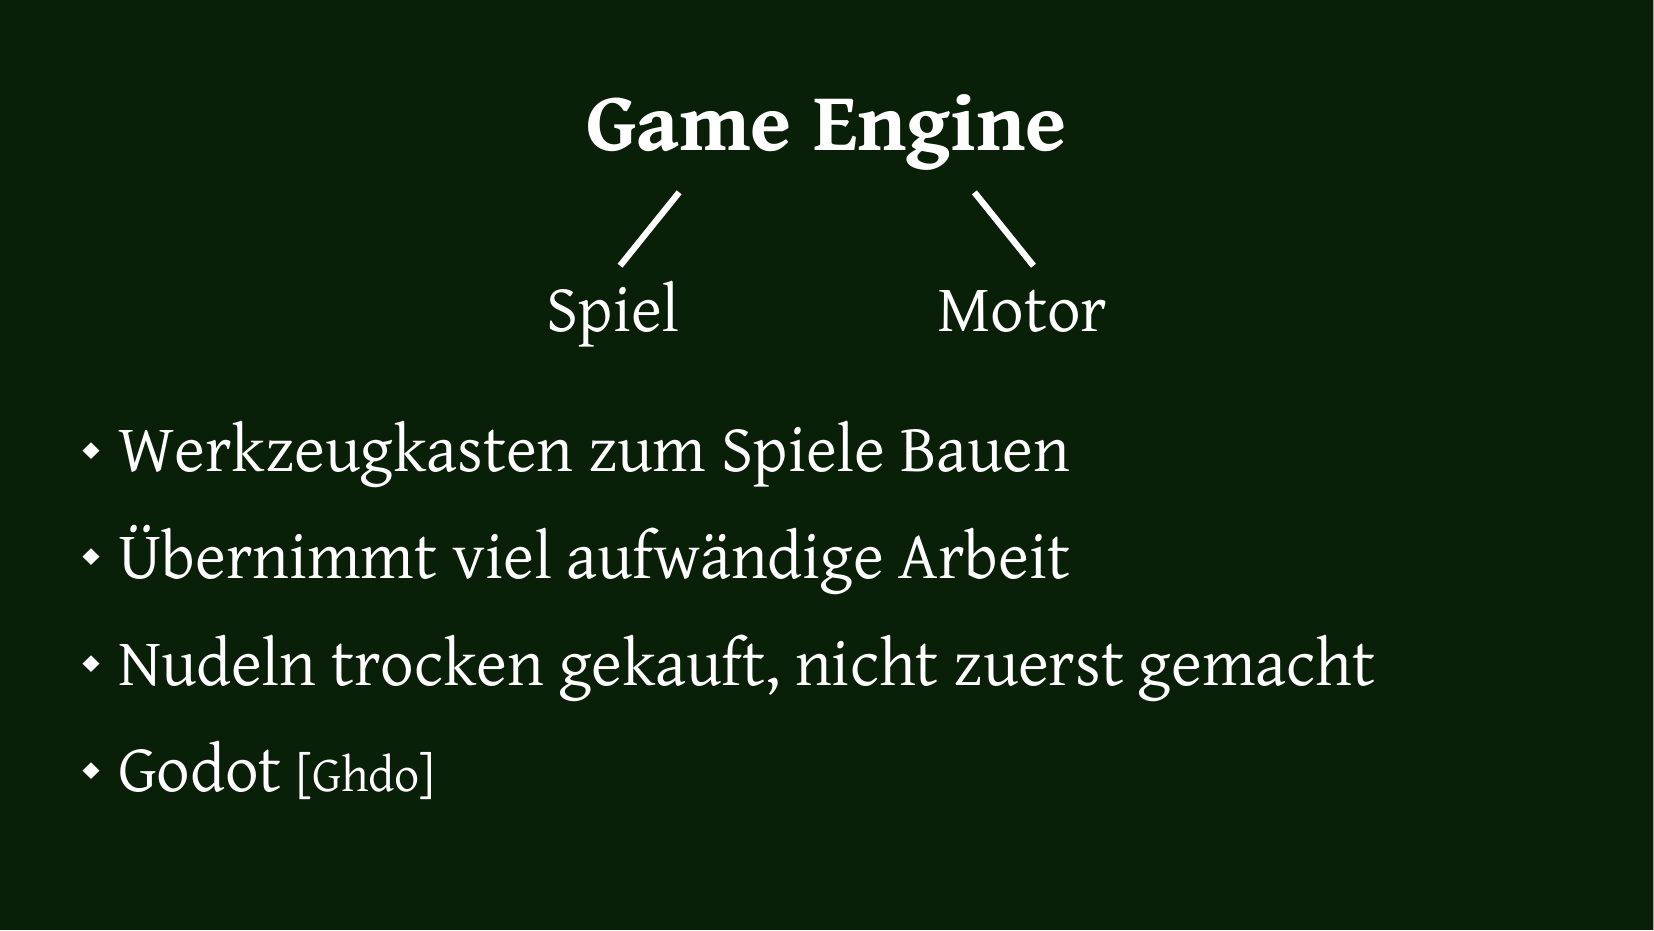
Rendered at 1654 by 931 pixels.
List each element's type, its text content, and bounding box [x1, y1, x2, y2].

text_box Spiel [531, 265, 826, 384]
list Werkzeugkasten zum Spiele Bauen Übernimmt viel aufwändige Arbeit Nudeln trocken gekauft, nicht zuerst gemacht Godot [Ghdo] [82, 413, 1571, 827]
text_box Motor [826, 265, 1123, 384]
title Game Engine [82, 59, 1571, 193]
